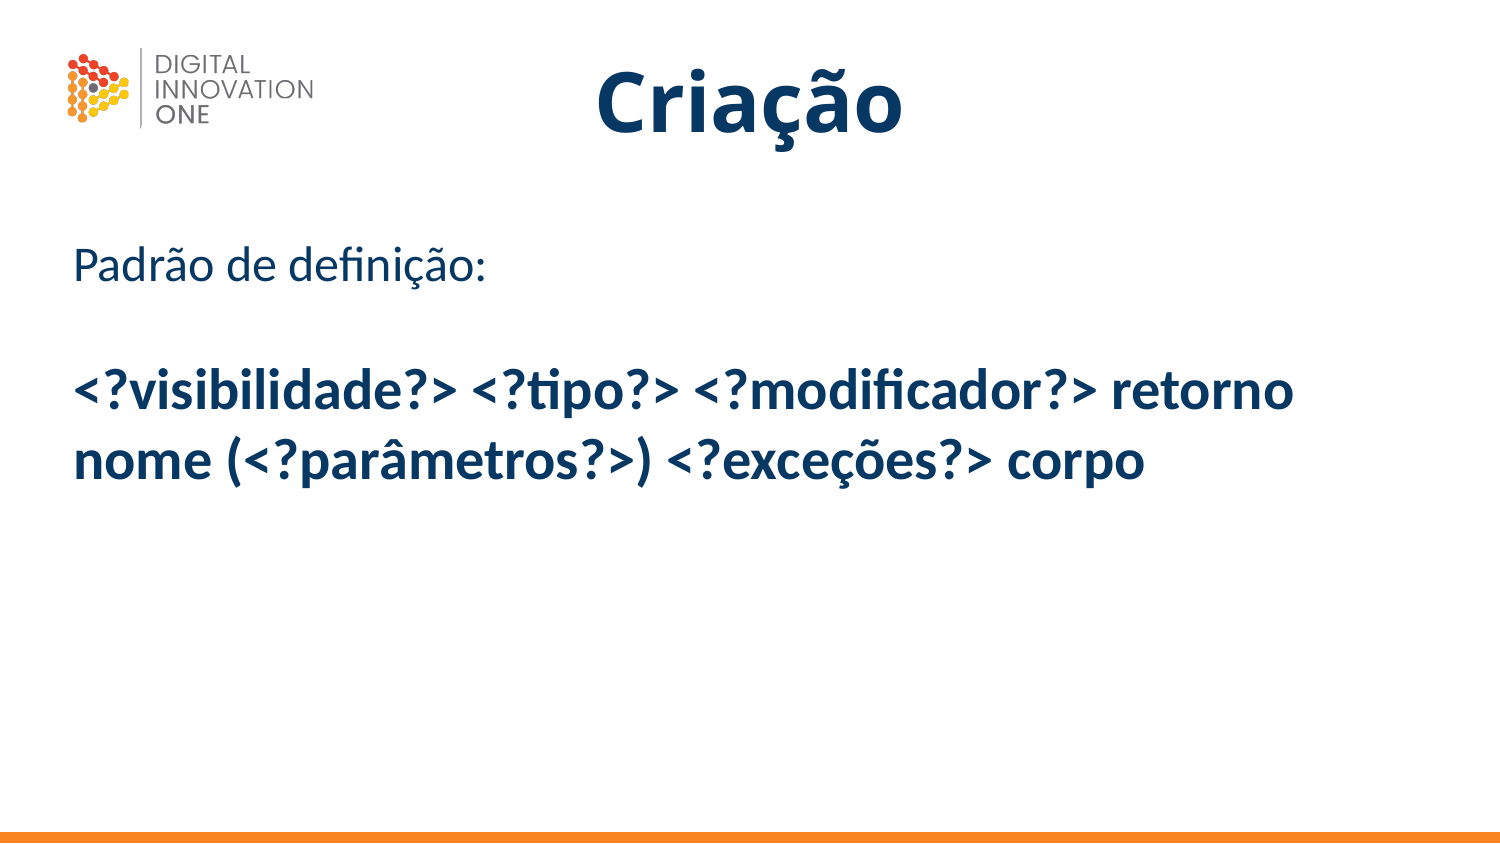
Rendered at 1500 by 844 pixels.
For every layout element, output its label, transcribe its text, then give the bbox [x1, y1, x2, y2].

text_box [0, 832, 1500, 843]
picture [51, 39, 330, 137]
text_box Padrão de definição: <?visibilidade?> <?tipo?> <?modificador?> retorno nome (<?parâmetros?>) <?exceções?> corpo [58, 216, 1449, 717]
subtitle Criação [51, 50, 1449, 148]
